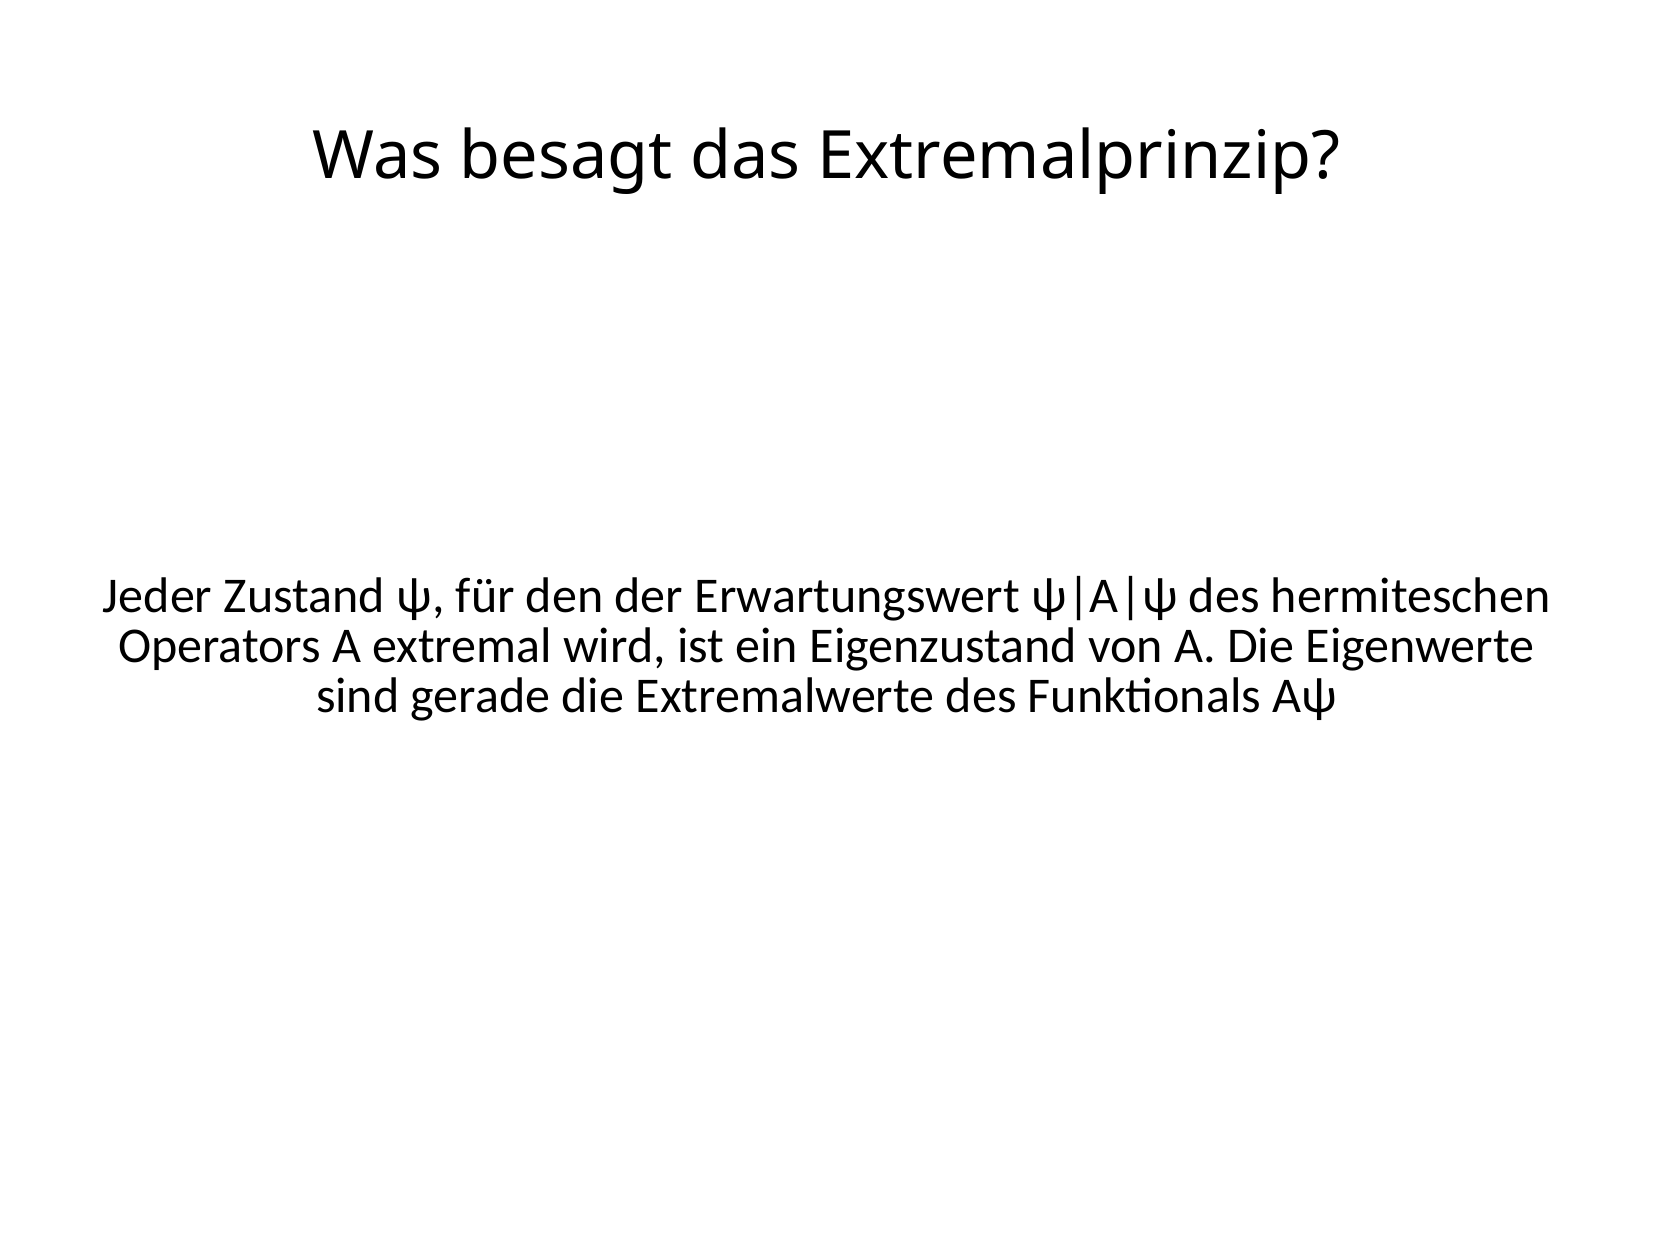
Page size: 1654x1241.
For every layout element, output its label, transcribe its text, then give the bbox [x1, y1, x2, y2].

title Was besagt das Extremalprinzip? [82, 49, 1571, 257]
subtitle Jeder Zustand ψ, für den der Erwartungswert ψ|A|ψ des hermiteschen Operators A extremal wird, ist ein Eigenzustand von A. Die Eigenwerte sind gerade die Extremalwerte des Funktionals Aψ [82, 290, 1571, 1010]
